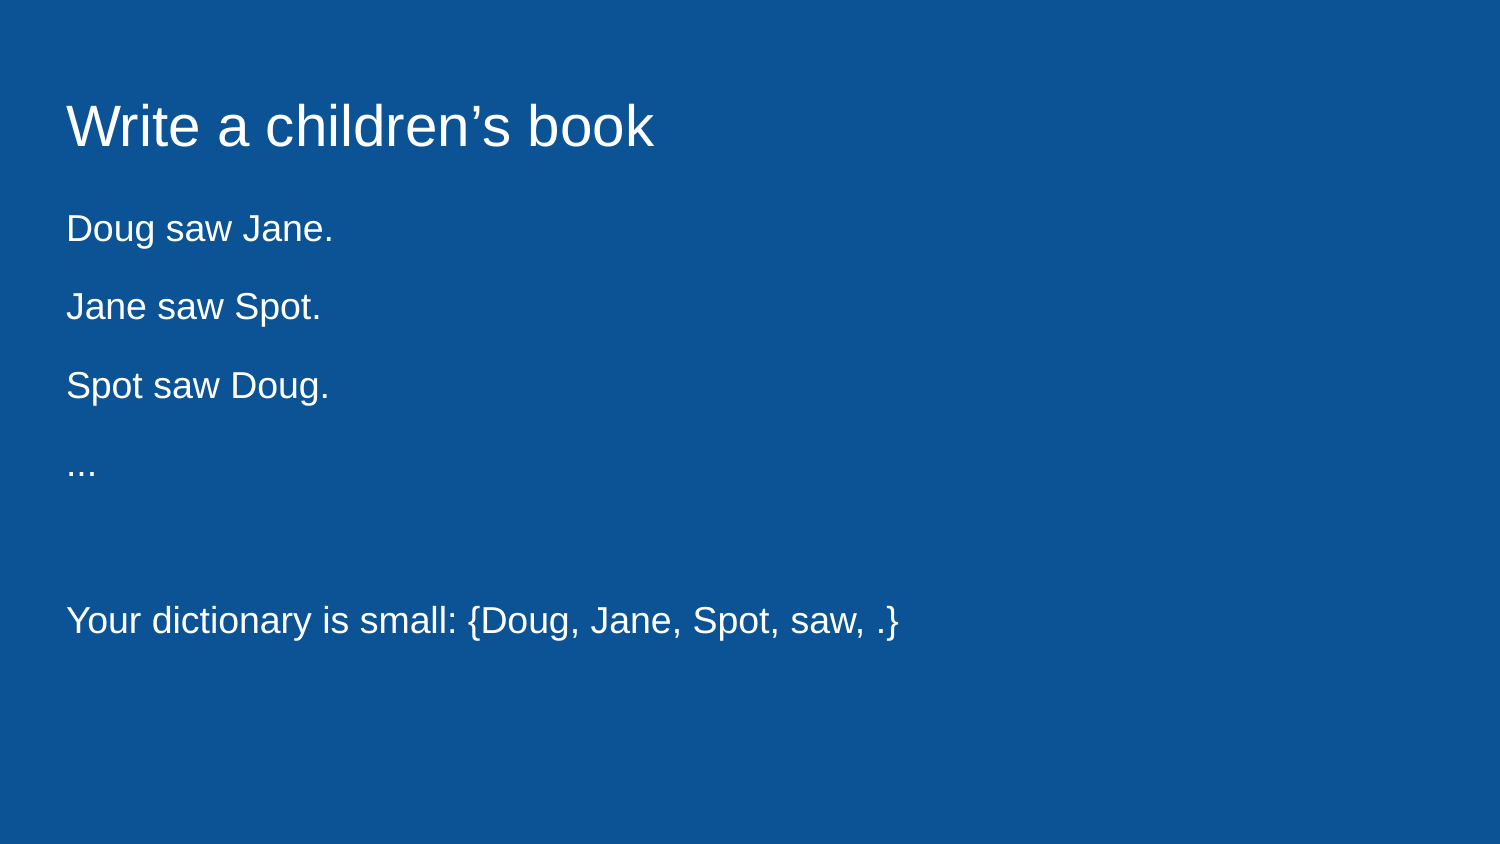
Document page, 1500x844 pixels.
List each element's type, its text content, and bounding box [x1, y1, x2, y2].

title Write a children’s book [51, 72, 1449, 167]
list Doug saw Jane. Jane saw Spot. Spot saw Doug. ... Your dictionary is small: {Doug, Jane, Spot, saw, .} [51, 189, 1449, 750]
